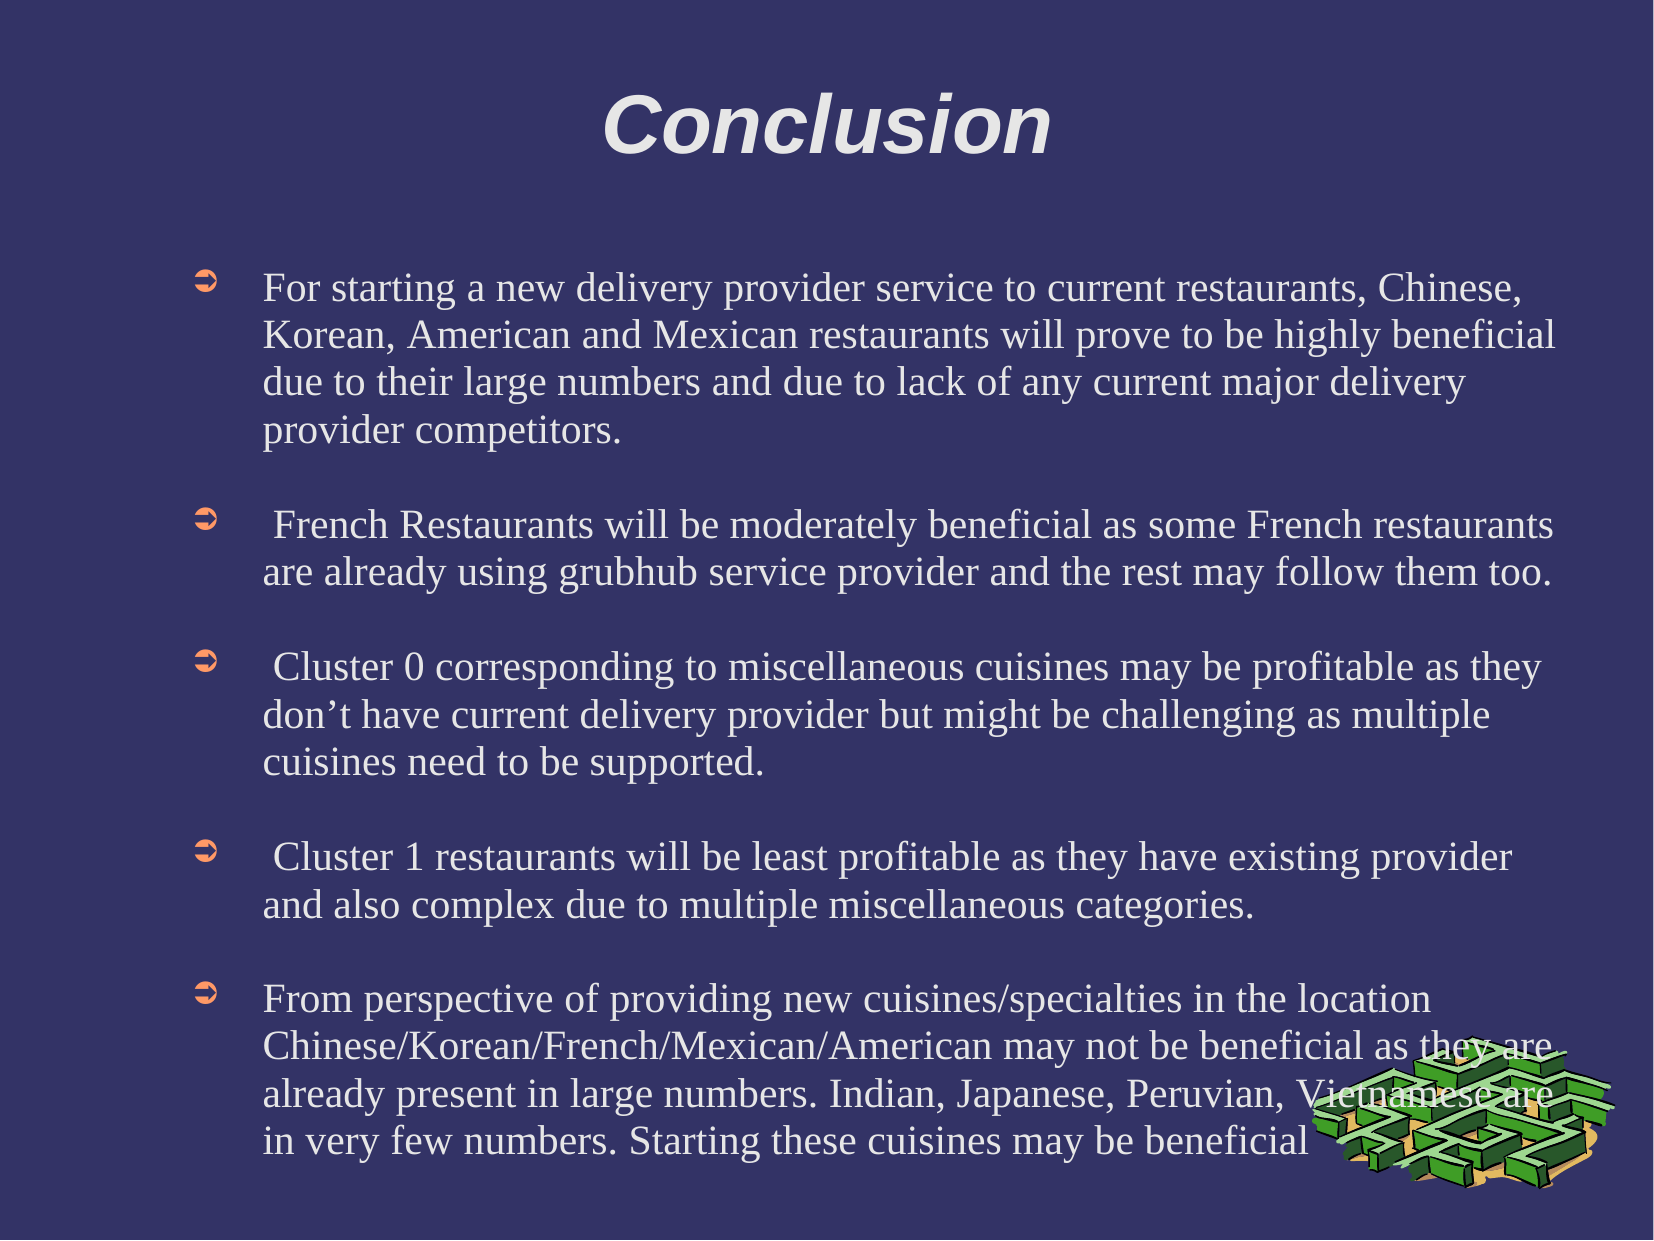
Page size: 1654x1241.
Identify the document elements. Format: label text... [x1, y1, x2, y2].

list For starting a new delivery provider service to current restaurants, Chinese, Korean, American and Mexican restaurants will prove to be highly beneficial due to their large numbers and due to lack of any current major delivery provider competitors. French Restaurants will be moderately beneficial as some French restaurants are already using grubhub service provider and the rest may follow them too. Cluster 0 corresponding to miscellaneous cuisines may be profitable as they don’t have current delivery provider but might be challenging as multiple cuisines need to be supported. Cluster 1 restaurants will be least profitable as they have existing provider and also complex due to multiple miscellaneous categories. From perspective of providing new cuisines/specialties in the location Chinese/Korean/French/Mexican/American may not be beneficial as they are already present in large numbers. Indian, Japanese, Peruvian, Vietnamese are in very few numbers. Starting these cuisines may be beneficial [179, 178, 1571, 1147]
title Conclusion [121, 19, 1534, 227]
